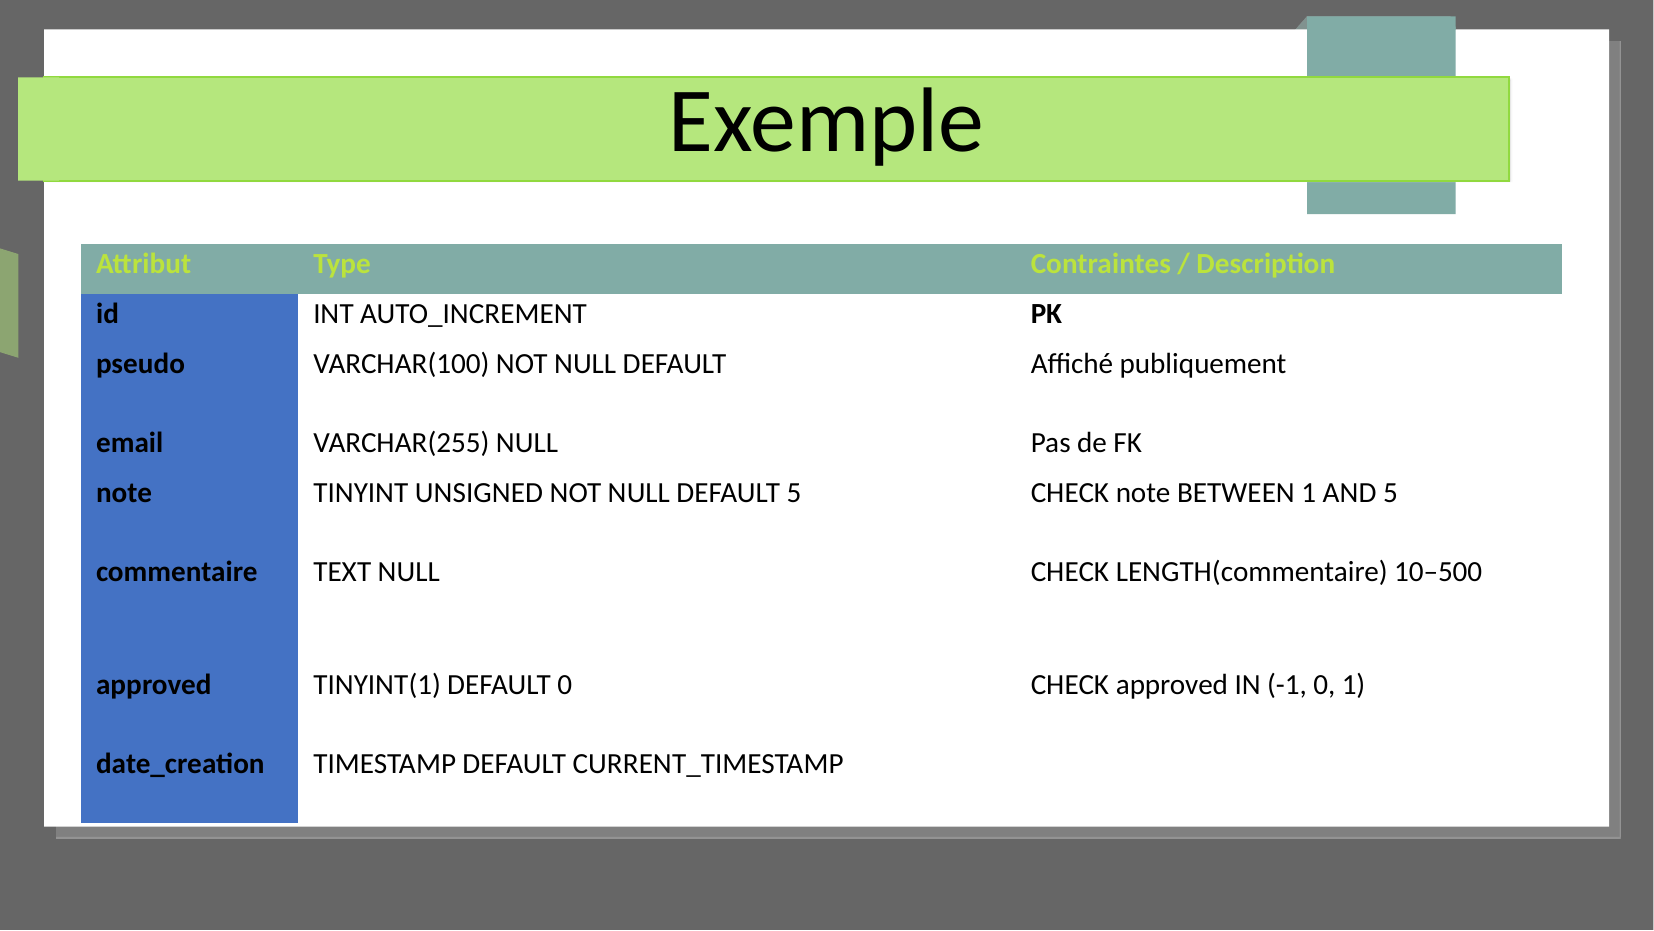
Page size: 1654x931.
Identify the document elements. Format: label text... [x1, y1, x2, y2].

table_cell [1016, 744, 1562, 823]
table_cell id [81, 294, 298, 344]
table_cell TINYINT UNSIGNED NOT NULL DEFAULT 5 [298, 473, 1016, 552]
table_cell PK [1016, 294, 1562, 344]
table_header Attribut [81, 244, 298, 294]
table_cell CHECK approved IN (-1, 0, 1) [1016, 665, 1562, 744]
table_cell approved [81, 665, 298, 744]
table_cell VARCHAR(255) NULL [298, 423, 1016, 473]
title Exemple [82, 37, 1571, 193]
table_cell CHECK LENGTH(commentaire) 10–500 [1016, 552, 1562, 665]
table_cell note [81, 473, 298, 552]
table_header Type [298, 244, 1016, 294]
table_cell Affiché publiquement [1016, 344, 1562, 423]
table_cell Pas de FK [1016, 423, 1562, 473]
table_cell TIMESTAMP DEFAULT CURRENT_TIMESTAMP [298, 744, 1016, 823]
table_cell email [81, 423, 298, 473]
table_cell CHECK note BETWEEN 1 AND 5 [1016, 473, 1562, 552]
table_cell pseudo [81, 344, 298, 423]
table_cell commentaire [81, 552, 298, 665]
table_cell VARCHAR(100) NOT NULL DEFAULT [298, 344, 1016, 423]
table_cell TEXT NULL [298, 552, 1016, 665]
table_cell TINYINT(1) DEFAULT 0 [298, 665, 1016, 744]
table_cell date_creation [81, 744, 298, 823]
table_cell INT AUTO_INCREMENT [298, 294, 1016, 344]
table_header Contraintes / Description [1016, 244, 1562, 294]
